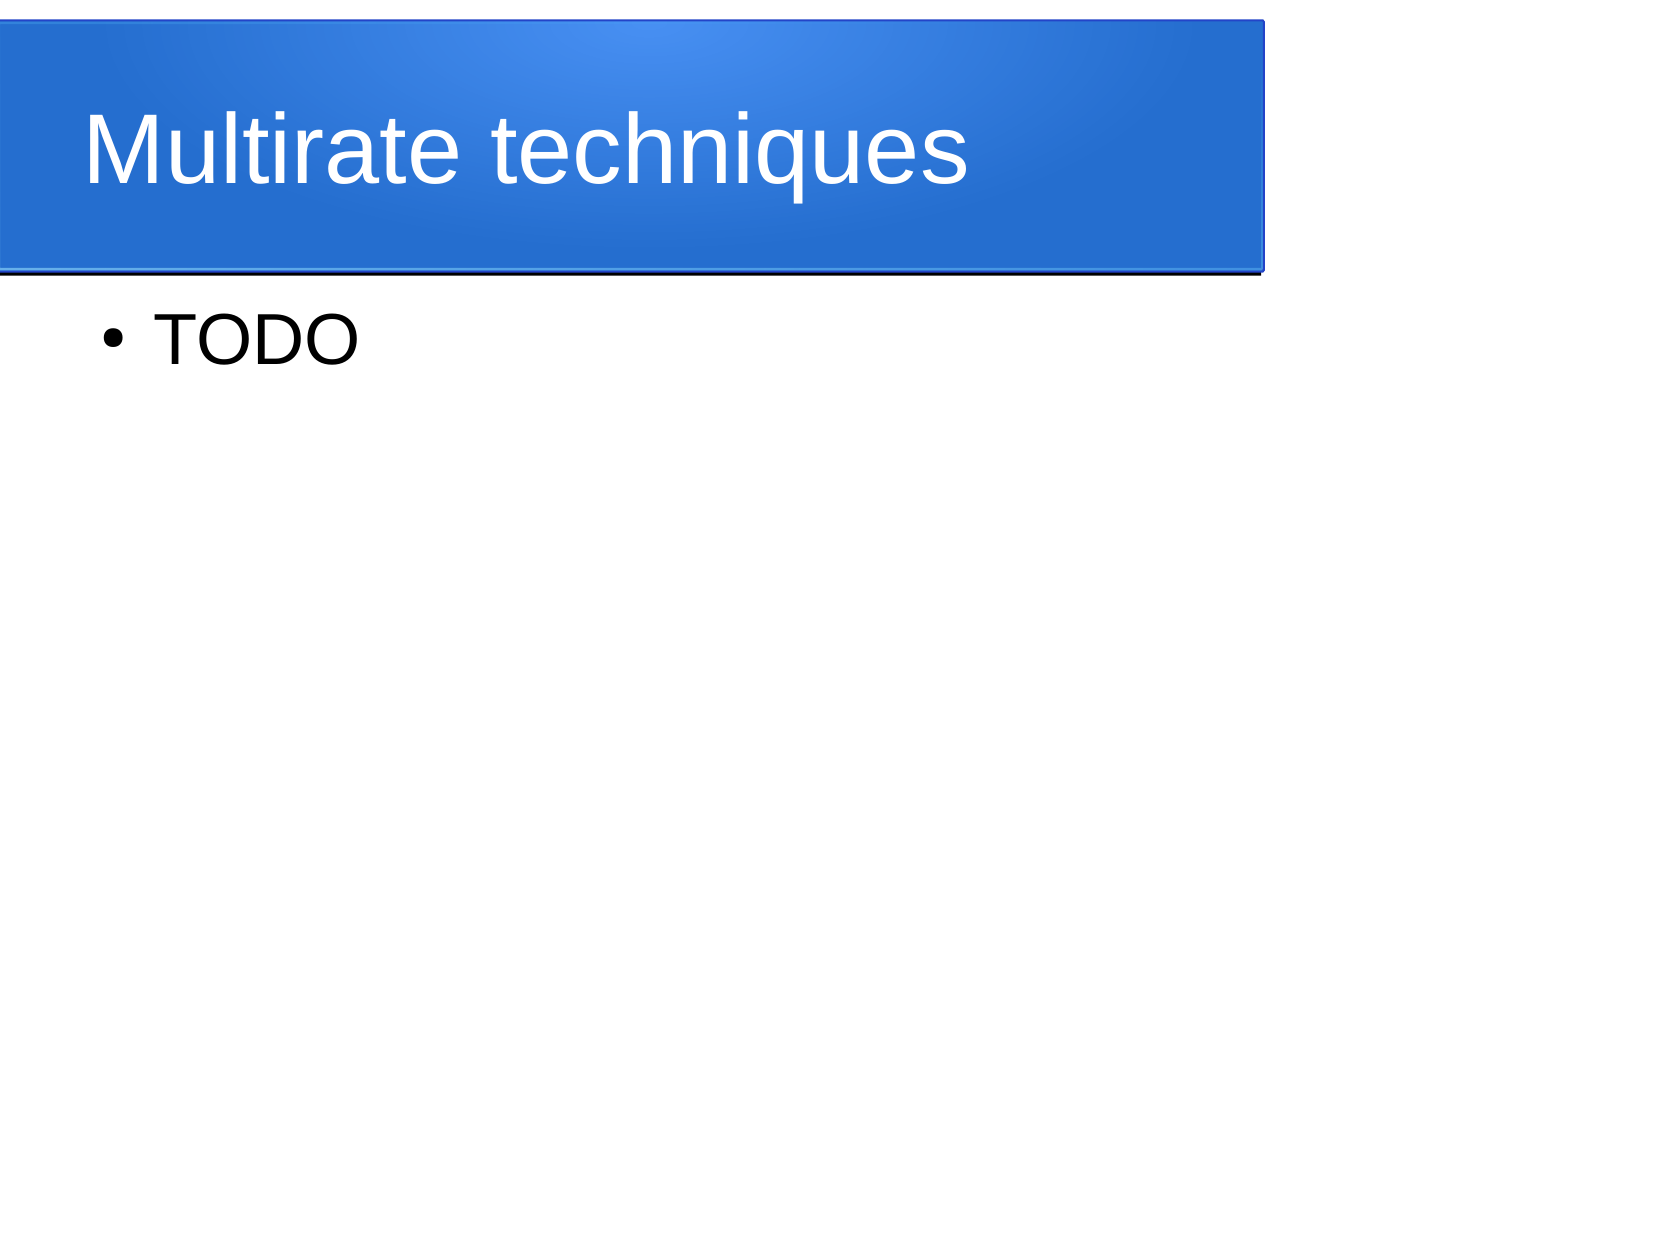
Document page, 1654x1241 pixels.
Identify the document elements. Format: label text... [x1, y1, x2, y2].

title Multirate techniques [82, 47, 1235, 252]
list TODO [82, 299, 1571, 1019]
